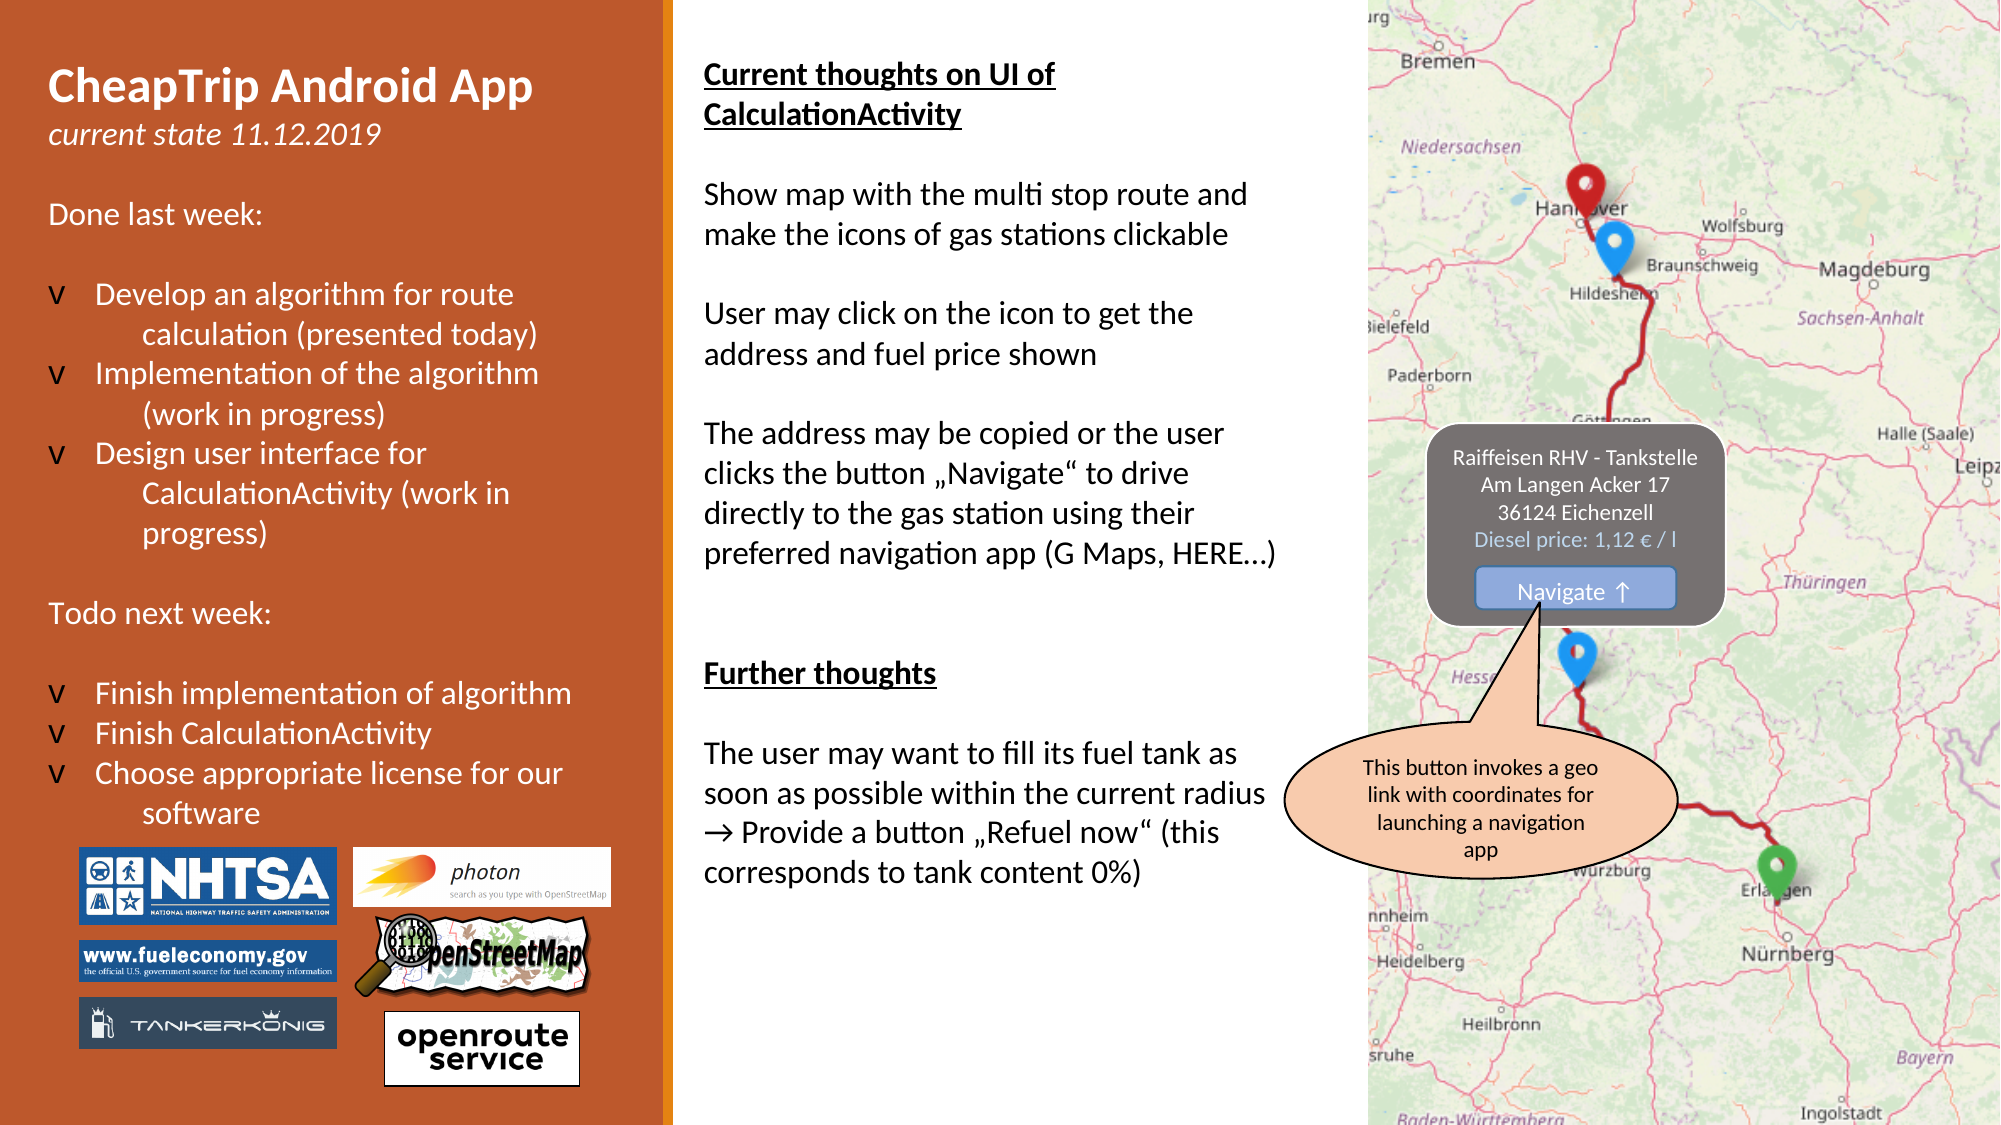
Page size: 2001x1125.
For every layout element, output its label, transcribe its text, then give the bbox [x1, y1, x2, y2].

text_box Raiffeisen RHV - Tankstelle Am Langen Acker 17 36124 Eichenzell Diesel price: 1,12 € / l [1425, 423, 1726, 627]
text_box Current thoughts on UI of CalculationActivity Show map with the multi stop route and make the icons of gas stations clickable User may click on the icon to get the address and fuel price shown The address may be copied or the user clicks the button „Navigate“ to drive directly to the gas station using their preferred navigation app (G Maps, HERE…) Further thoughts The user may want to fill its fuel tank as soon as possible within the current radius → Provide a button „Refuel now“ (this corresponds to tank content 0%) [688, 44, 1313, 949]
picture [385, 1012, 579, 1086]
picture [353, 888, 611, 907]
picture [79, 888, 337, 925]
text_box CheapTrip Android App current state 11.12.2019 Done last week: Develop an algorithm for route calculation (presented today) Implementation of the algorithm (work in progress) Design user interface for CalculationActivity (work in progress) Todo next week: Finish implementation of algorithm Finish CalculationActivity Choose appropriate license for our software [33, 44, 640, 888]
picture [79, 997, 337, 1049]
picture [353, 911, 611, 998]
picture [1368, 0, 2000, 1125]
picture [79, 940, 337, 982]
text_box Navigate ↑ [1475, 566, 1677, 610]
text_box This button invokes a geo link with coordinates for launching a navigation app [1284, 601, 1678, 879]
